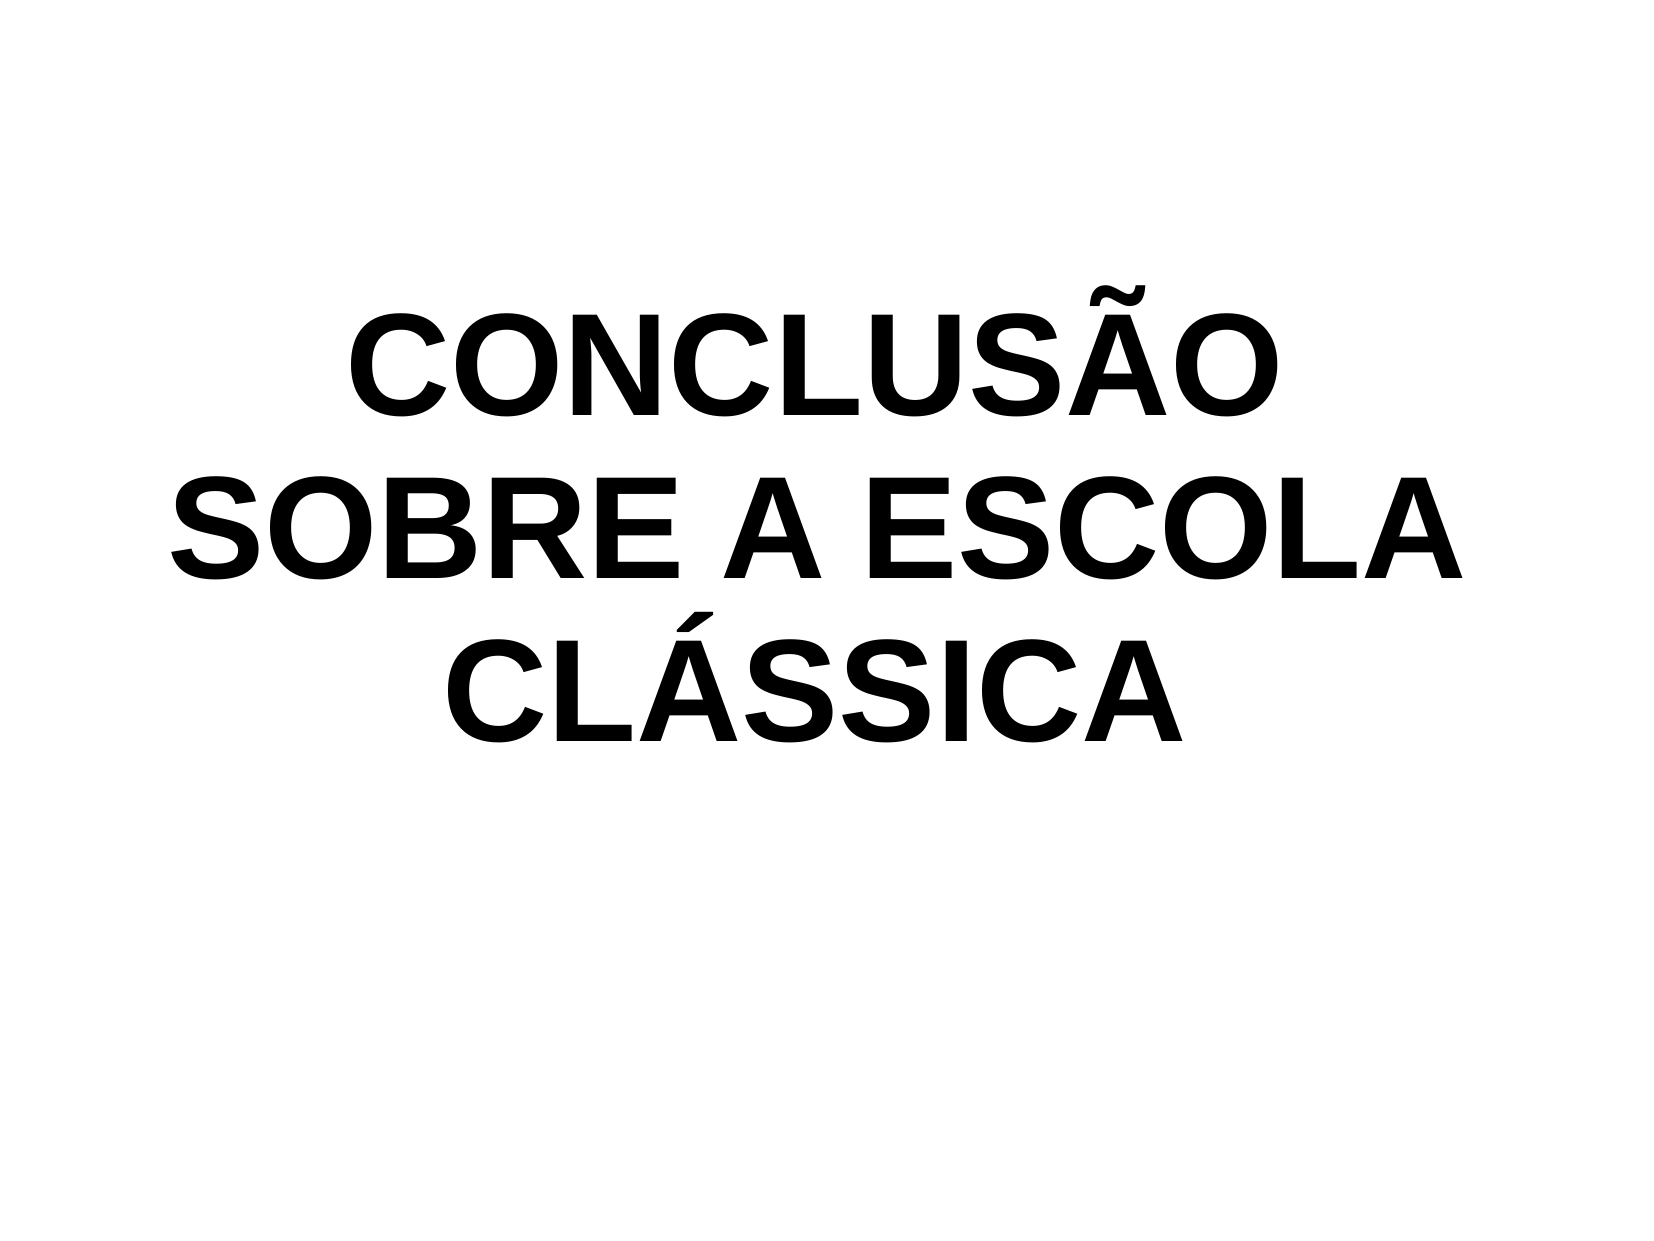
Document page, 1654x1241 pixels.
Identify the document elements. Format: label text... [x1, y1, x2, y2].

title CONCLUSÃO SOBRE A ESCOLA CLÁSSICA [70, 283, 1559, 773]
